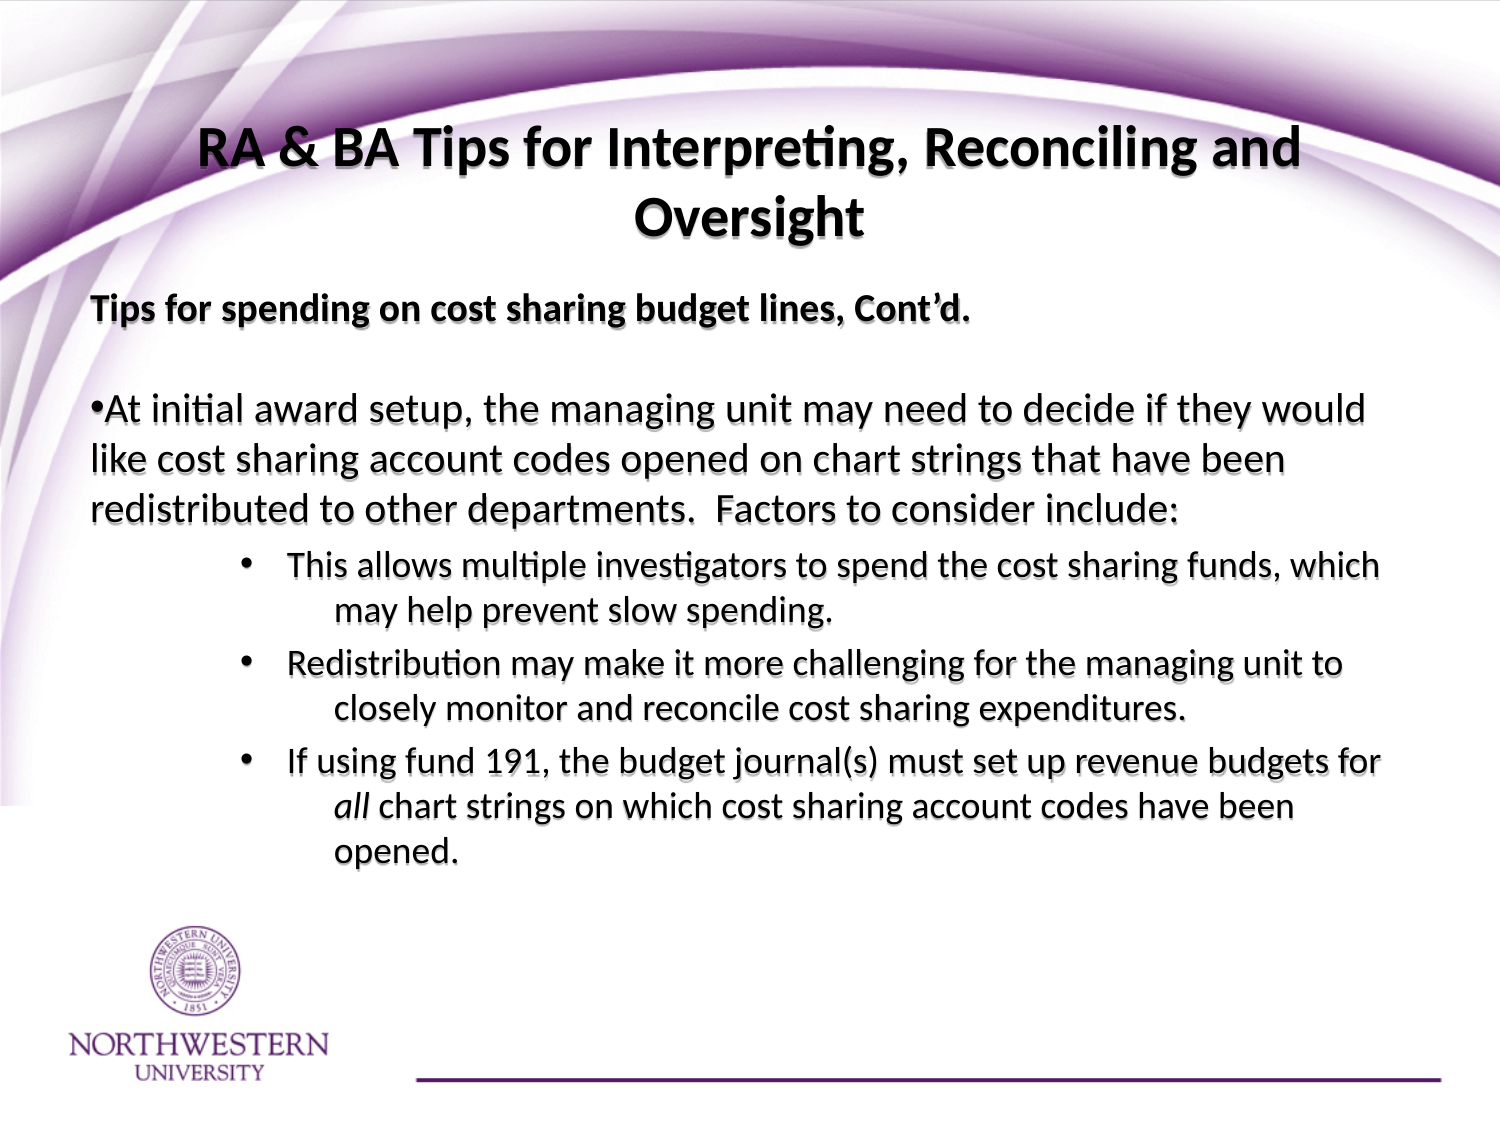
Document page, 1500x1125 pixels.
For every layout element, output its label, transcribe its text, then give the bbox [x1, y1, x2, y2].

list Tips for spending on cost sharing budget lines, Cont’d. At initial award setup, the managing unit may need to decide if they would like cost sharing account codes opened on chart strings that have been redistributed to other departments. Factors to consider include: This allows multiple investigators to spend the cost sharing funds, which may help prevent slow spending. Redistribution may make it more challenging for the managing unit to closely monitor and reconcile cost sharing expenditures. If using fund 191, the budget journal(s) must set up revenue budgets for all chart strings on which cost sharing account codes have been opened. [75, 274, 1426, 912]
title RA & BA Tips for Interpreting, Reconciling and Oversight [75, 101, 1426, 215]
